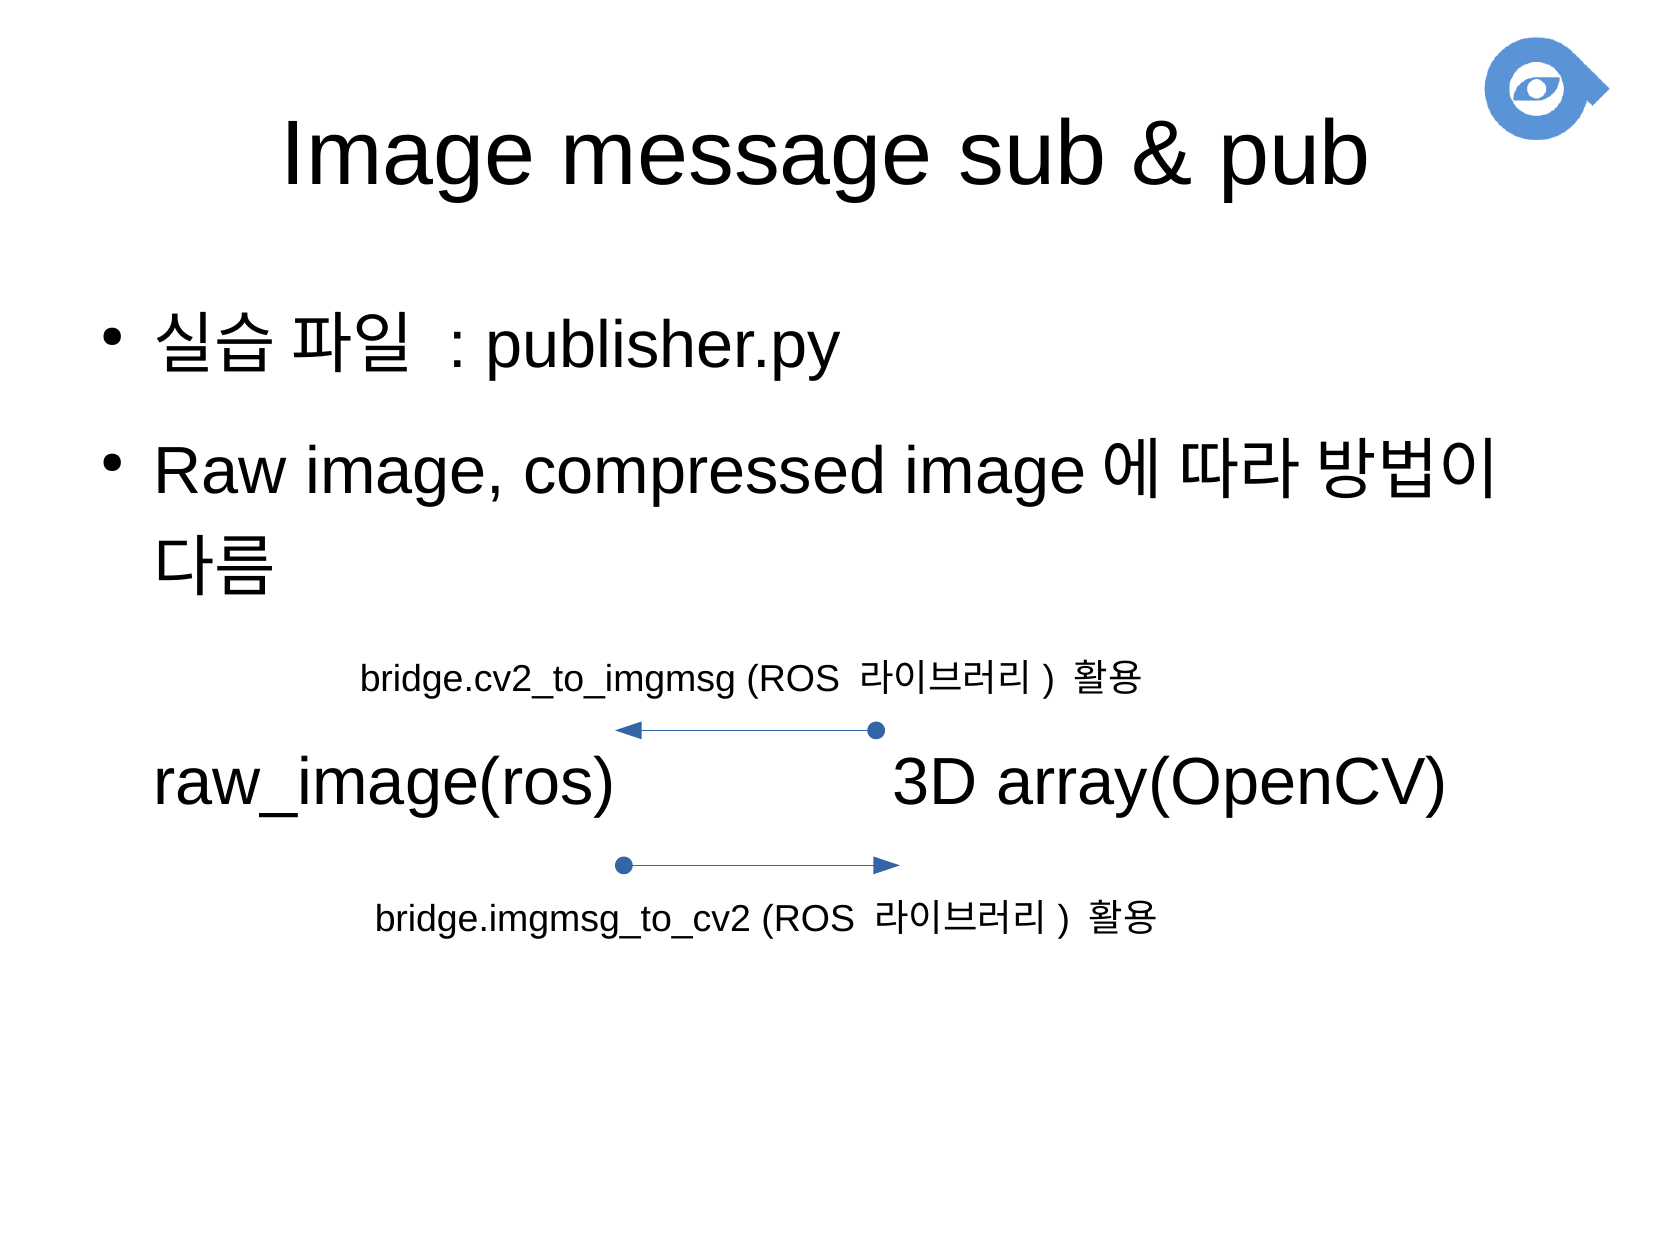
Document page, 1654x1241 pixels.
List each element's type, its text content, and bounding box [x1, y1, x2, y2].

picture [1450, 10, 1636, 166]
list 실습 파일 : publisher.py Raw image, compressed image에 따라 방법이 다름 raw_image(ros) 3D array(OpenCV) [82, 290, 1571, 1010]
title Image message sub & pub [82, 49, 1571, 257]
text_box bridge.cv2_to_imgmsg (ROS 라이브러리) 활용 [345, 640, 1171, 713]
text_box bridge.imgmsg_to_cv2 (ROS 라이브러리) 활용 [360, 880, 1276, 956]
